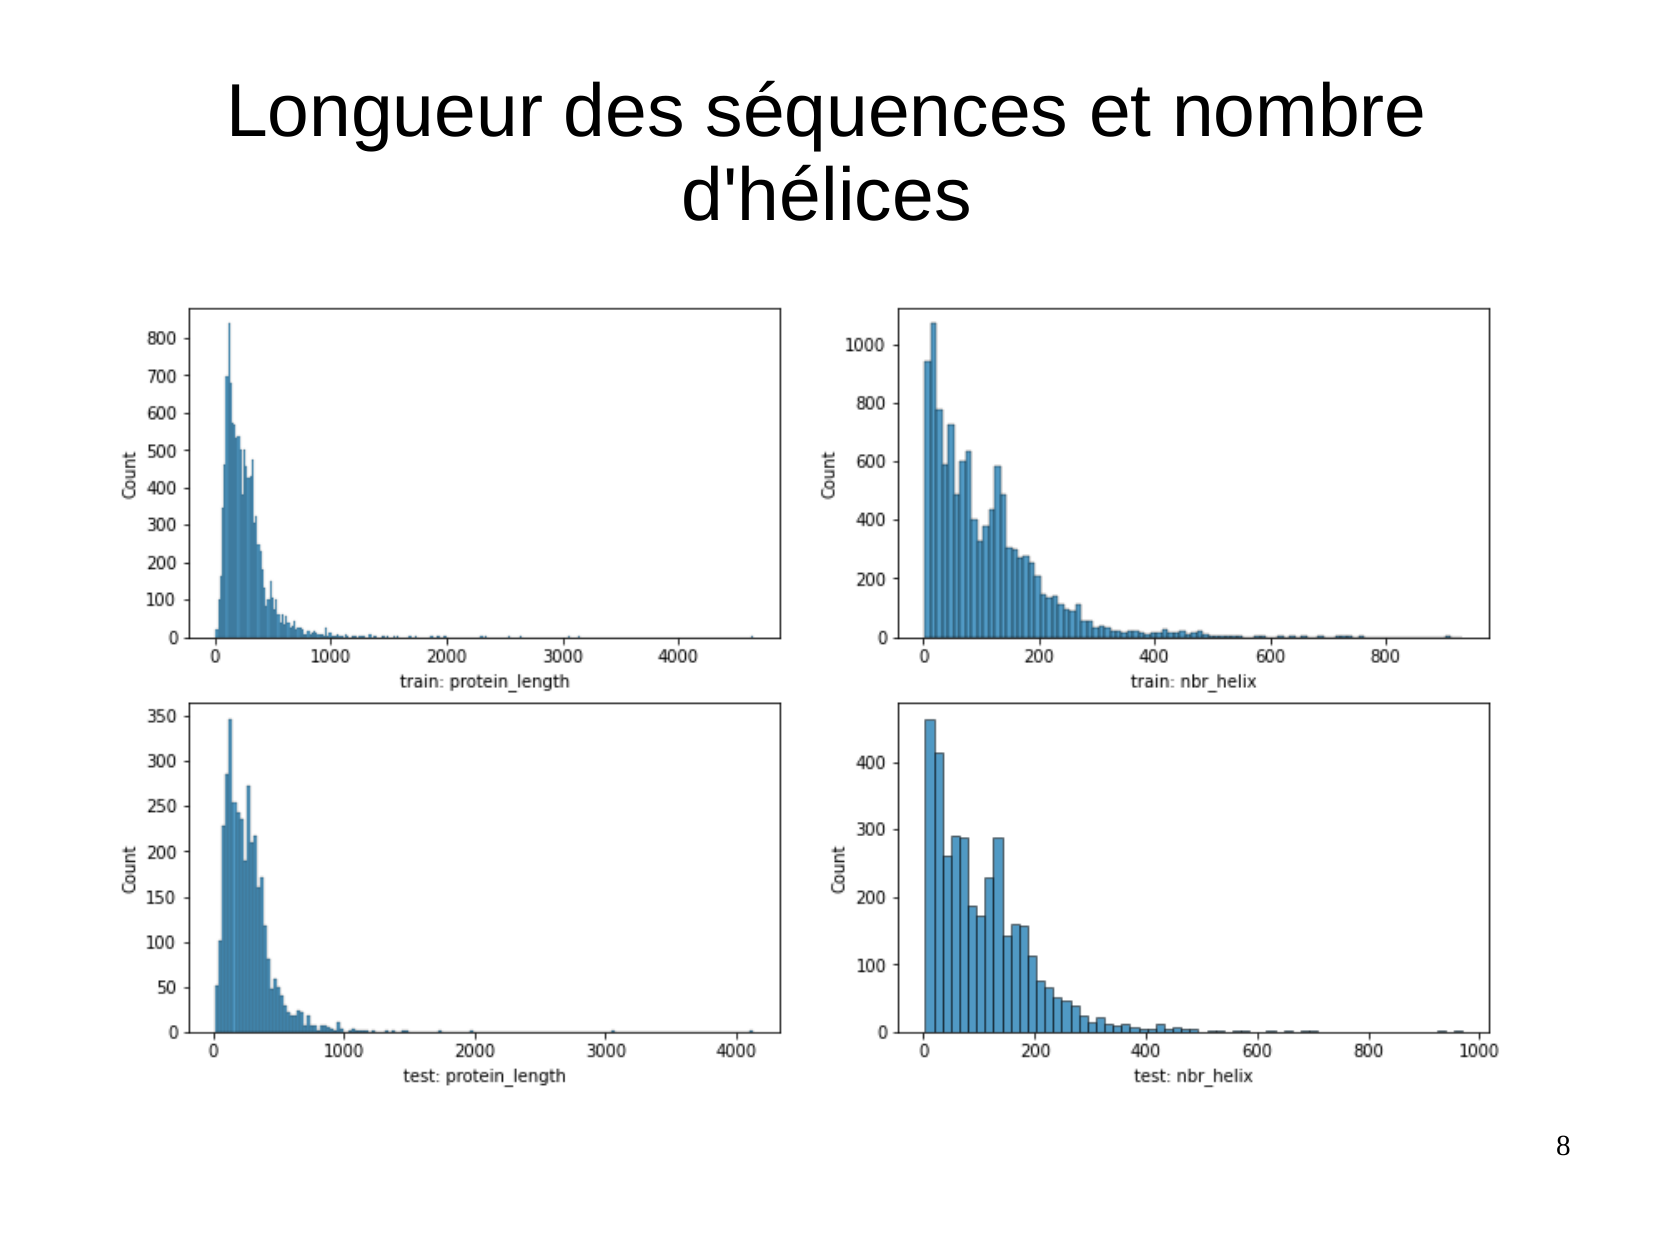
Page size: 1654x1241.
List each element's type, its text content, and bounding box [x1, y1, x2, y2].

title Longueur des séquences et nombre d'hélices [82, 49, 1571, 257]
picture [99, 290, 1554, 1109]
